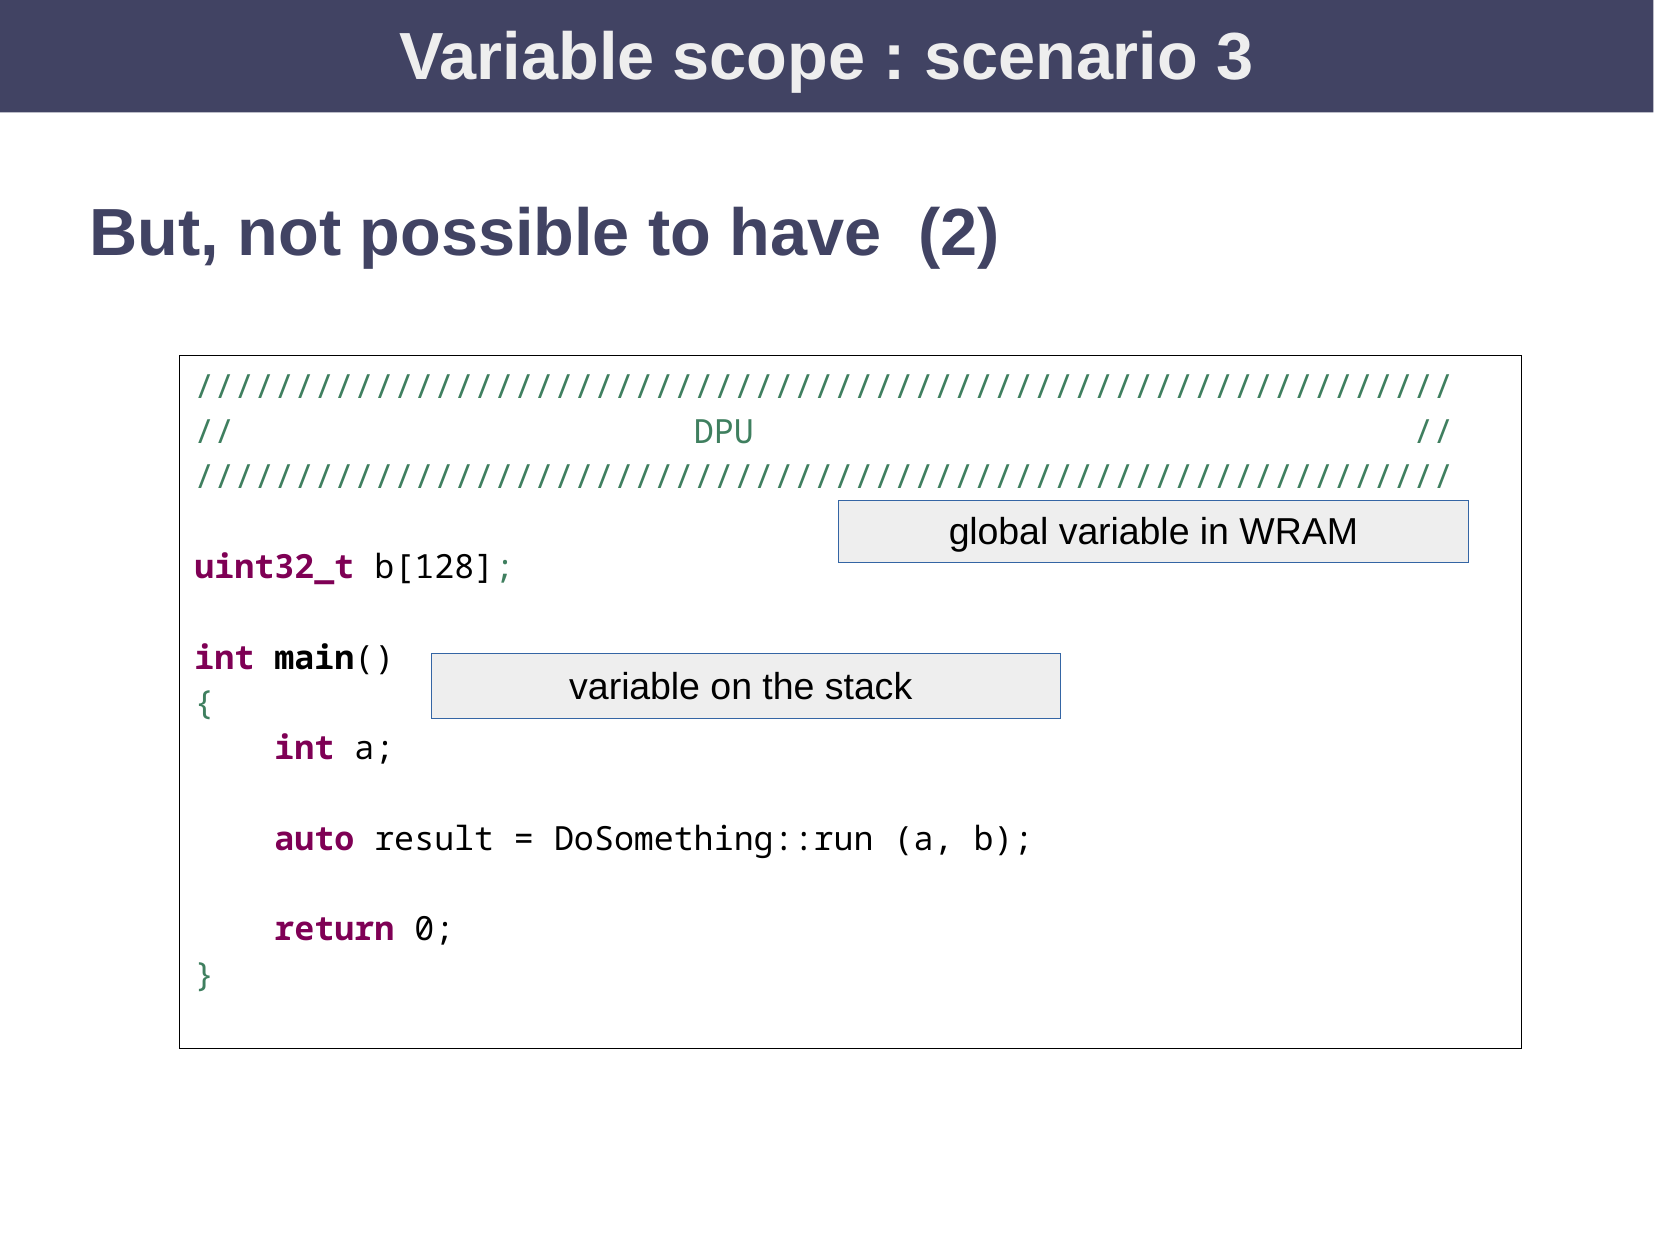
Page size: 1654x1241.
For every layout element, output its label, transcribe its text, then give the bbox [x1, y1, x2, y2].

text_box variable on the stack [431, 653, 1061, 719]
text_box /////////////////////////////////////////////////////////////// // DPU // /////////////////////////////////////////////////////////////// uint32_t b[128]; int main() { int a; auto result = DoSomething::run (a, b); return 0; } [179, 355, 1522, 1035]
text_box global variable in WRAM [838, 500, 1469, 563]
text_box Variable scope : scenario 3 [0, 0, 1654, 113]
text_box But, not possible to have (2) [75, 187, 1613, 278]
